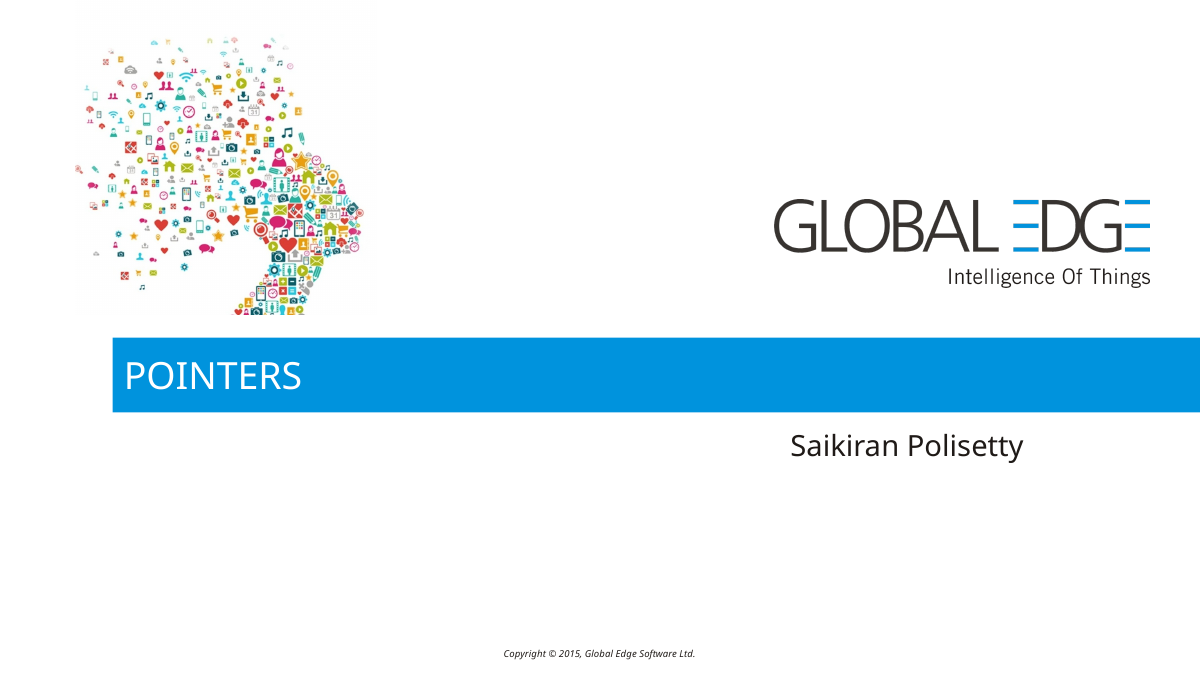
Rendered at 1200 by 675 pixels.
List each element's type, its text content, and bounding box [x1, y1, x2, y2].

title POINTERS [112, 337, 1200, 413]
picture [774, 199, 1150, 288]
picture [75, 0, 377, 315]
list Saikiran Polisetty [354, 413, 1200, 476]
